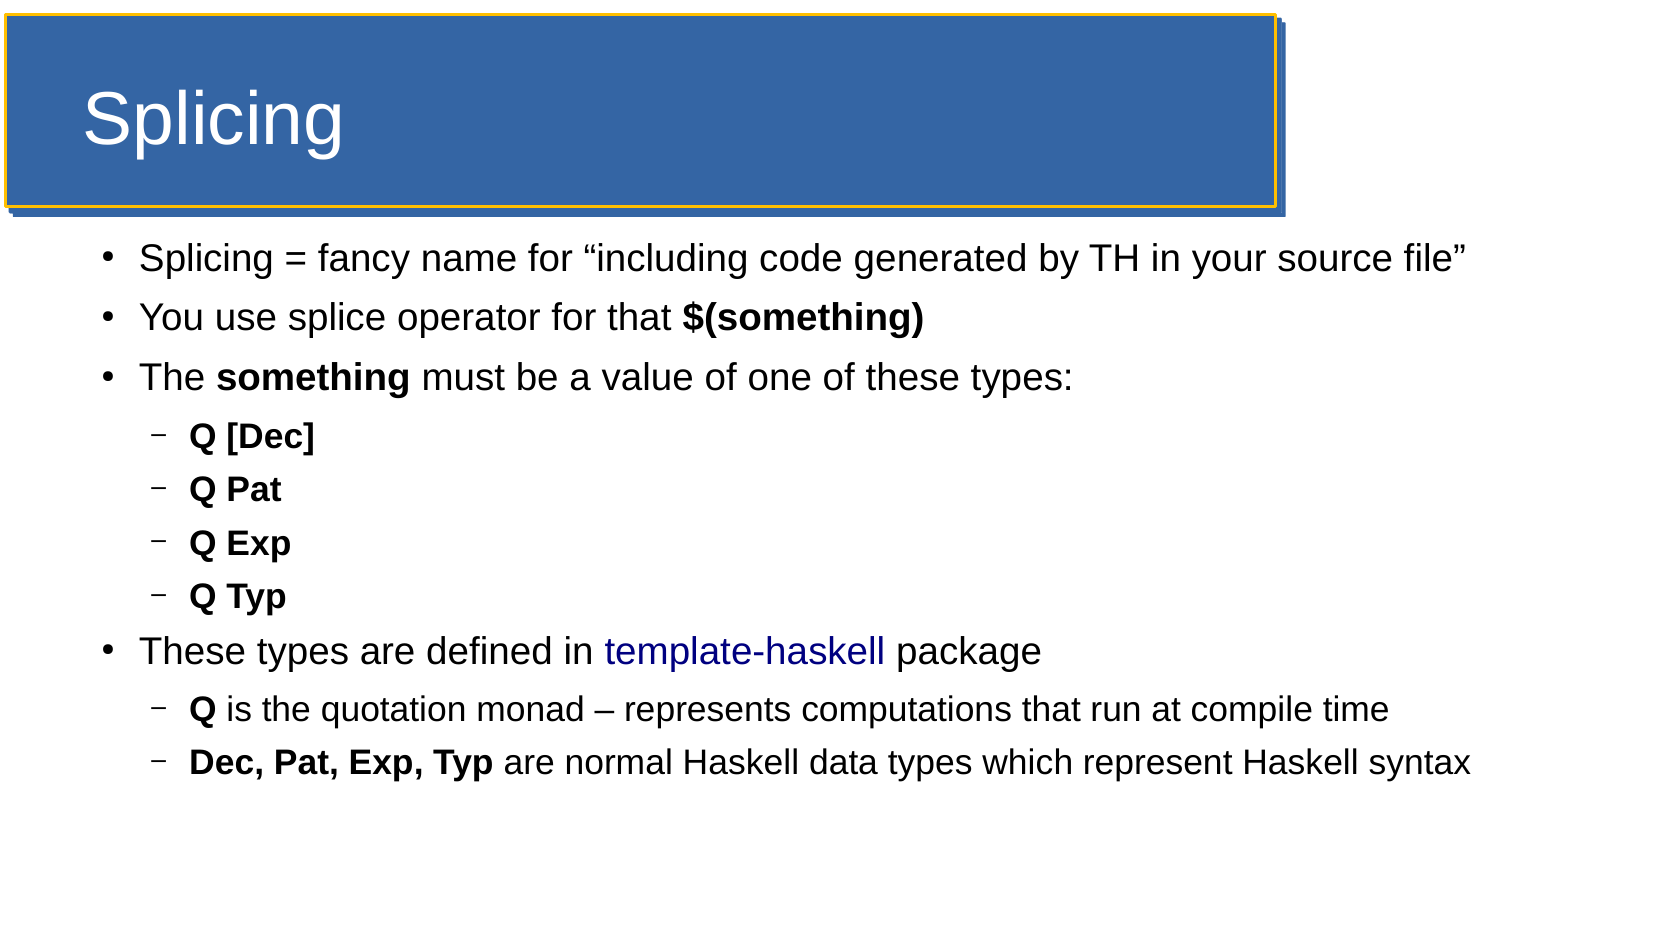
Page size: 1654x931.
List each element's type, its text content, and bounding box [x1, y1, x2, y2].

list Splicing = fancy name for “including code generated by TH in your source file” You use splice operator for that $(something) The something must be a value of one of these types: Q [Dec] Q Pat Q Exp Q Typ These types are defined in template-haskell package Q is the quotation monad – represents computations that run at compile time Dec, Pat, Exp, Typ are normal Haskell data types which represent Haskell syntax [88, 236, 1565, 798]
title Splicing [82, 44, 1235, 192]
